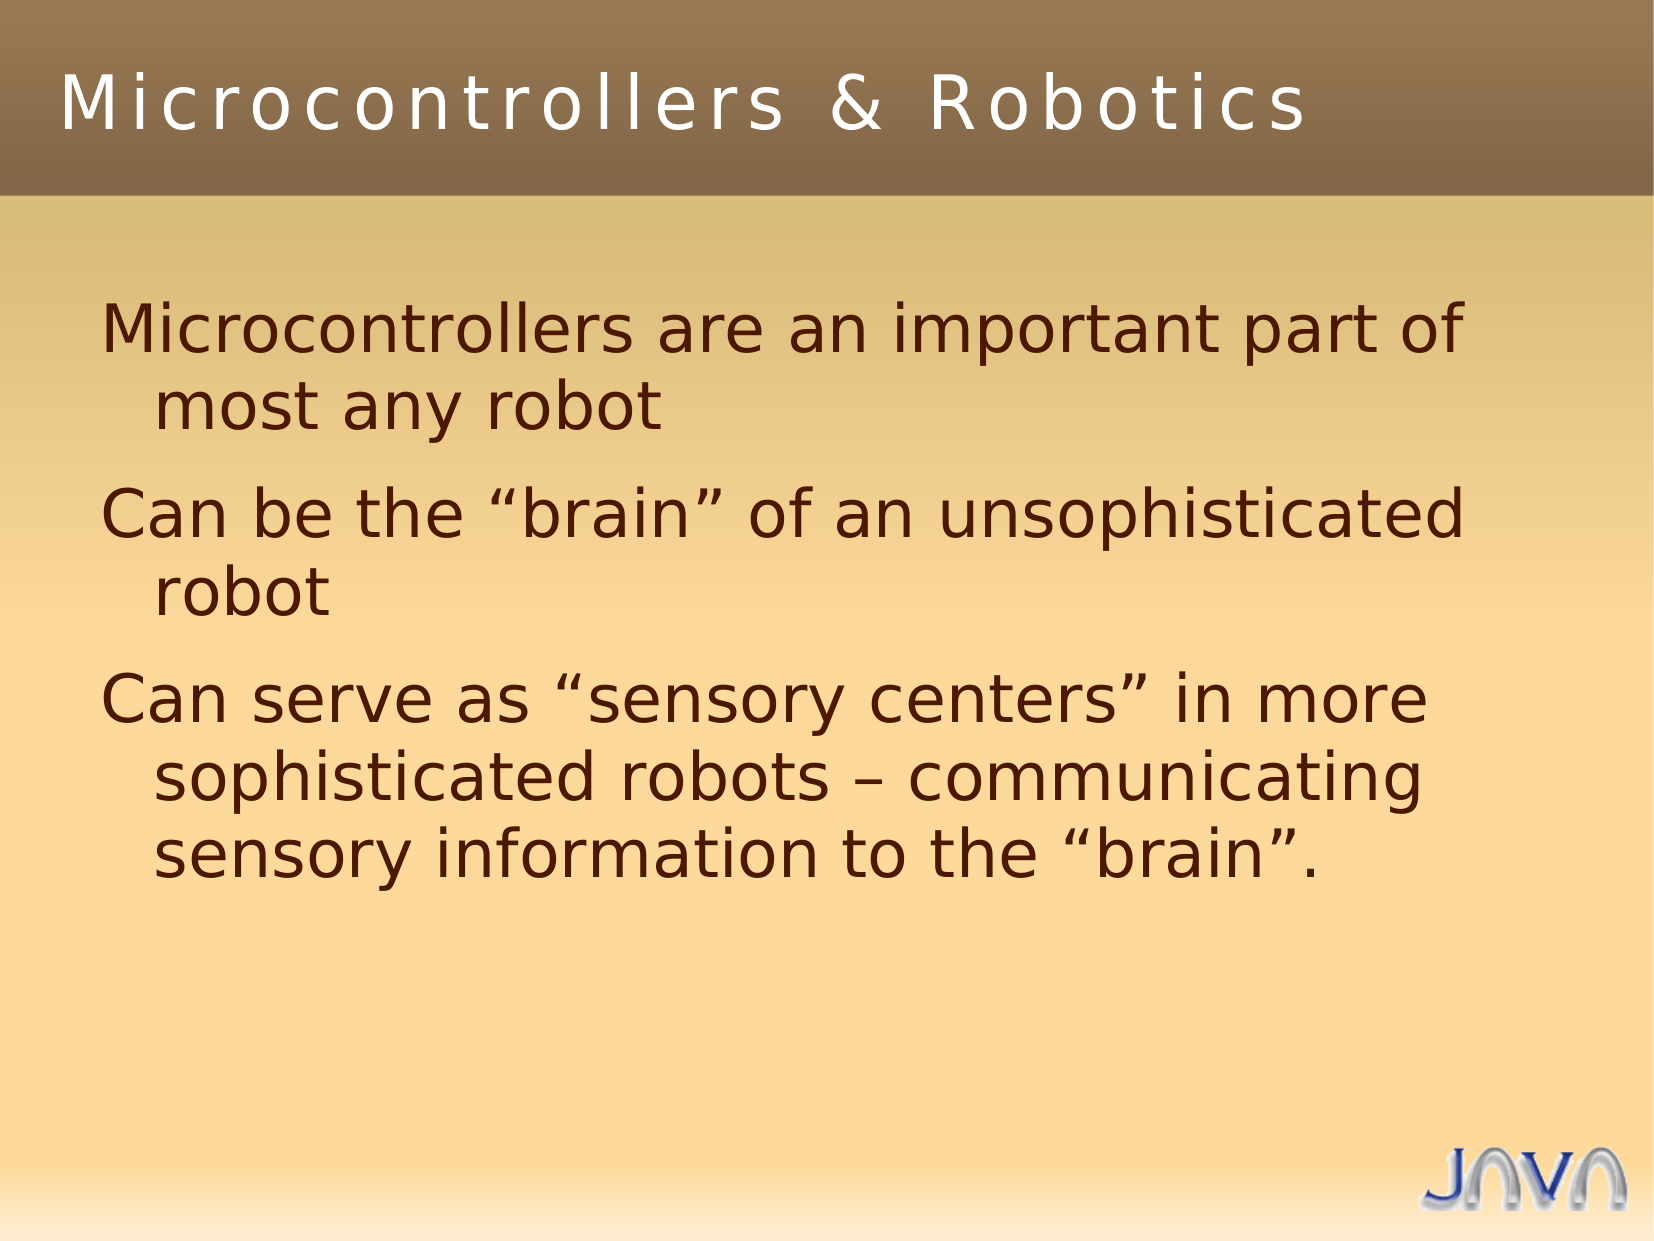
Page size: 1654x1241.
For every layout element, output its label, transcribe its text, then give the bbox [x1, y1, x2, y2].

list Microcontrollers are an important part of most any robot Can be the “brain” of an unsophisticated robot Can serve as “sensory centers” in more sophisticated robots – communicating sensory information to the “brain”. [82, 290, 1571, 1094]
title Microcontrollers & Robotics [59, 36, 1595, 171]
picture [0, 0, 1654, 1241]
